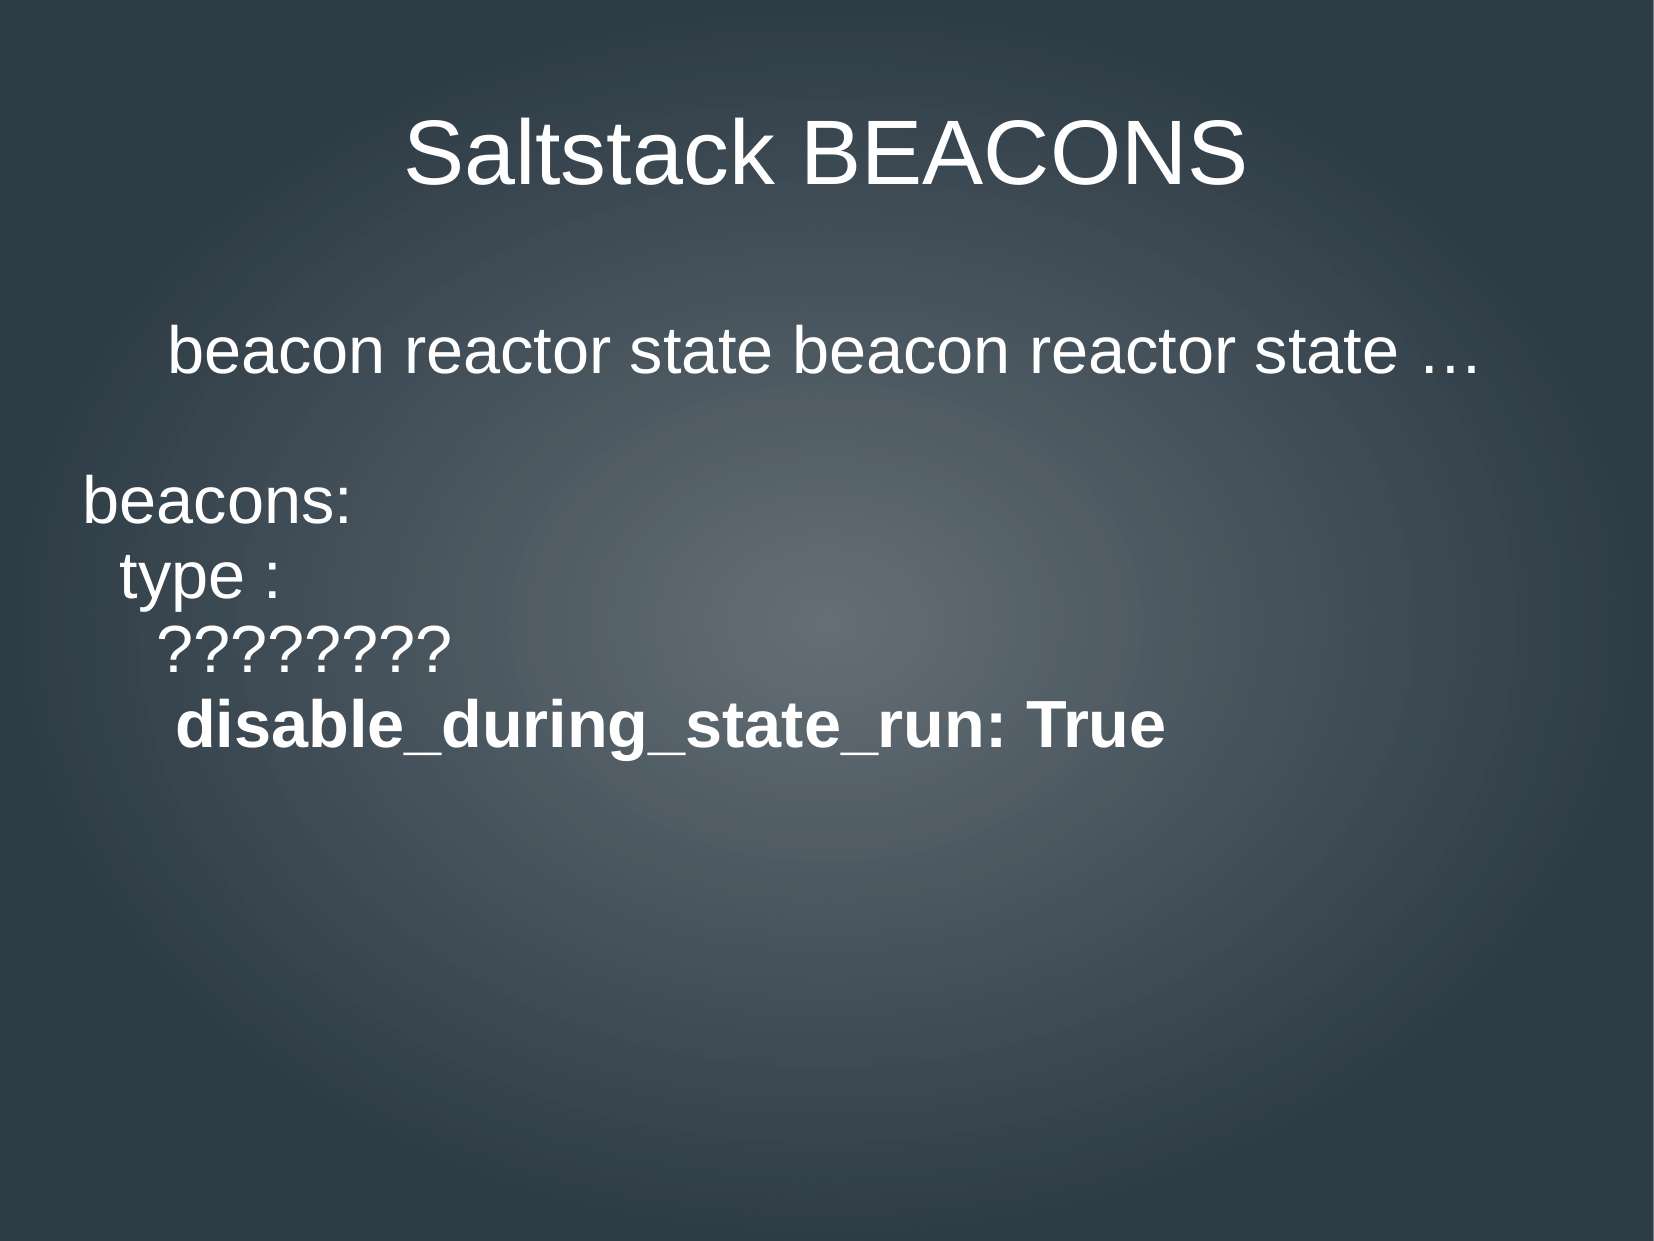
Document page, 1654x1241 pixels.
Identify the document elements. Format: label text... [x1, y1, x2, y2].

subtitle beacon reactor state beacon reactor state … beacons: type : ???????? disable_during_state_run: True [82, 290, 1571, 1010]
title Saltstack BEACONS [82, 49, 1571, 257]
